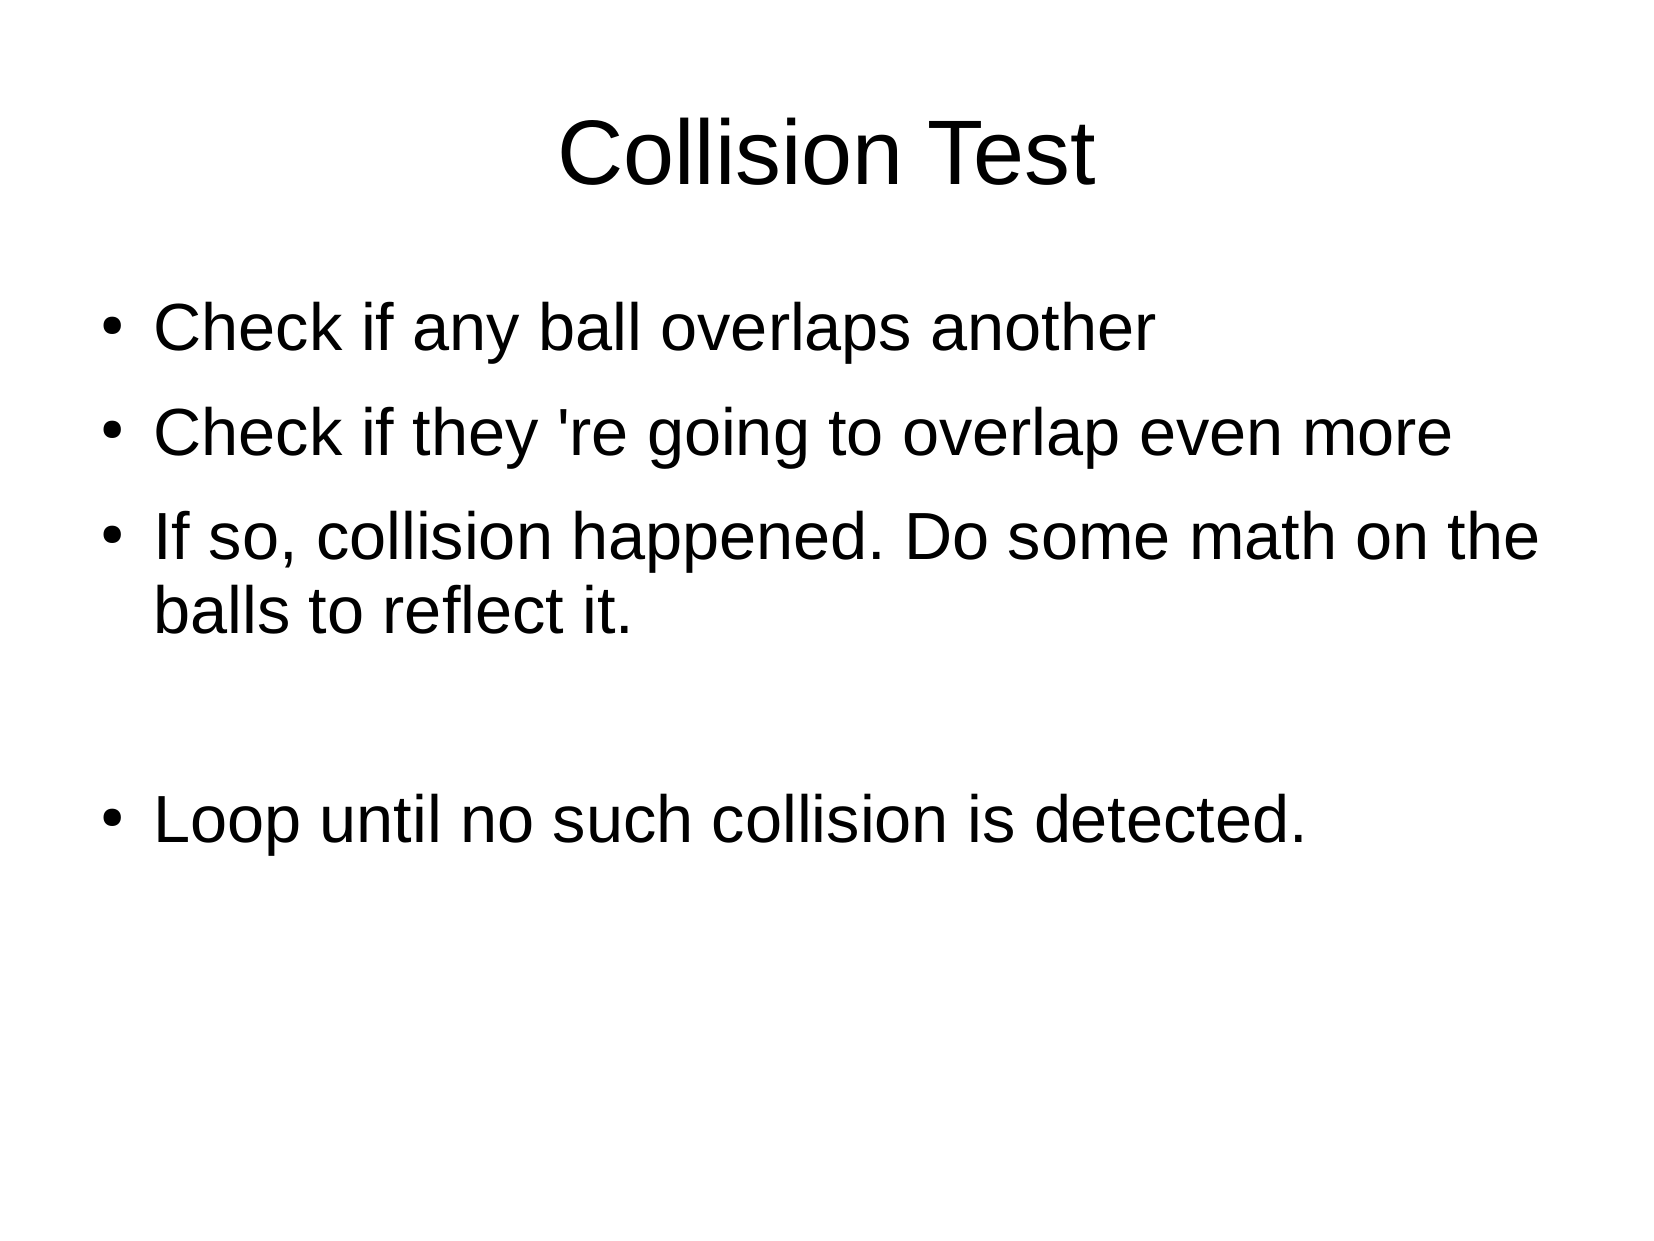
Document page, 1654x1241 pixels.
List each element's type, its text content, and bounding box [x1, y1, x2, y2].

title Collision Test [82, 49, 1571, 257]
list Check if any ball overlaps another Check if they 're going to overlap even more If so, collision happened. Do some math on the balls to reflect it. Loop until no such collision is detected. [82, 290, 1571, 1010]
